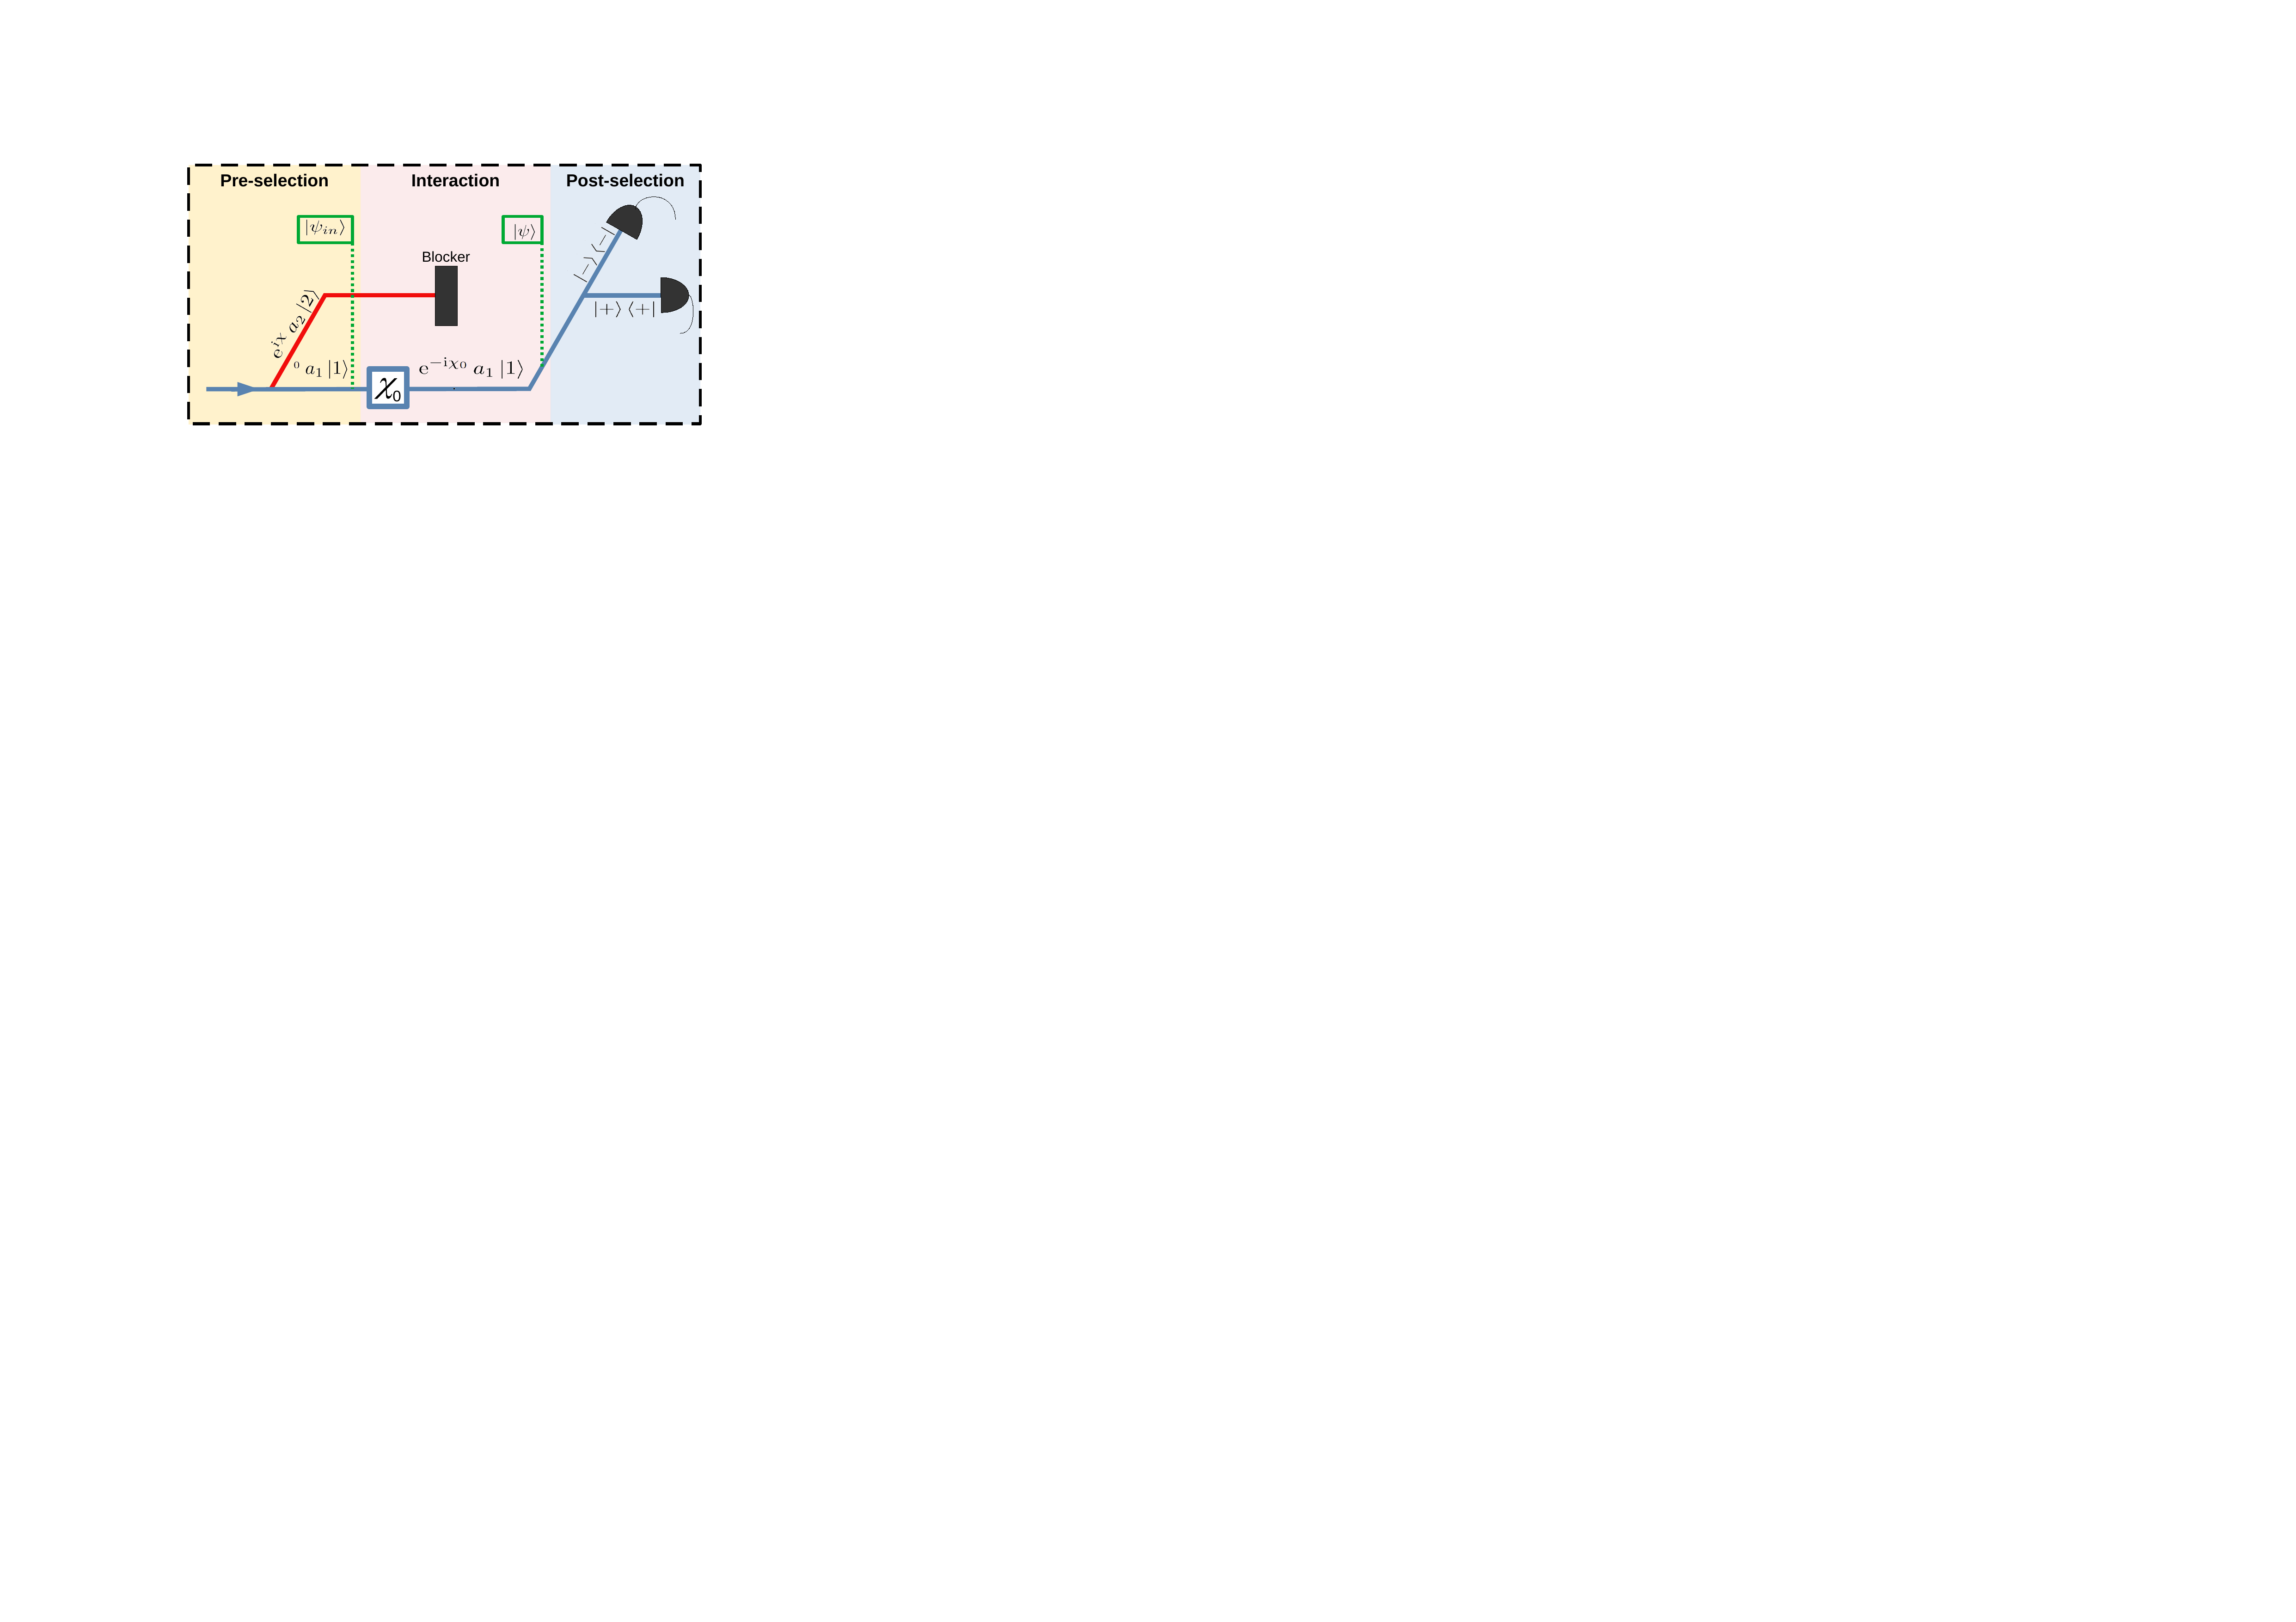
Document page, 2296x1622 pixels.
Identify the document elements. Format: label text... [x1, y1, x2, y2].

picture [563, 218, 618, 289]
text_box Blocker [415, 245, 478, 268]
text_box Interaction [404, 167, 507, 194]
picture [254, 270, 359, 389]
picture [510, 218, 539, 241]
picture [304, 217, 349, 242]
text_box [189, 165, 701, 425]
text_box 0 [386, 384, 408, 408]
picture [588, 299, 661, 324]
text_box Pre-selection [213, 167, 336, 194]
text_box Post-selection [559, 167, 692, 194]
picture [411, 350, 537, 389]
